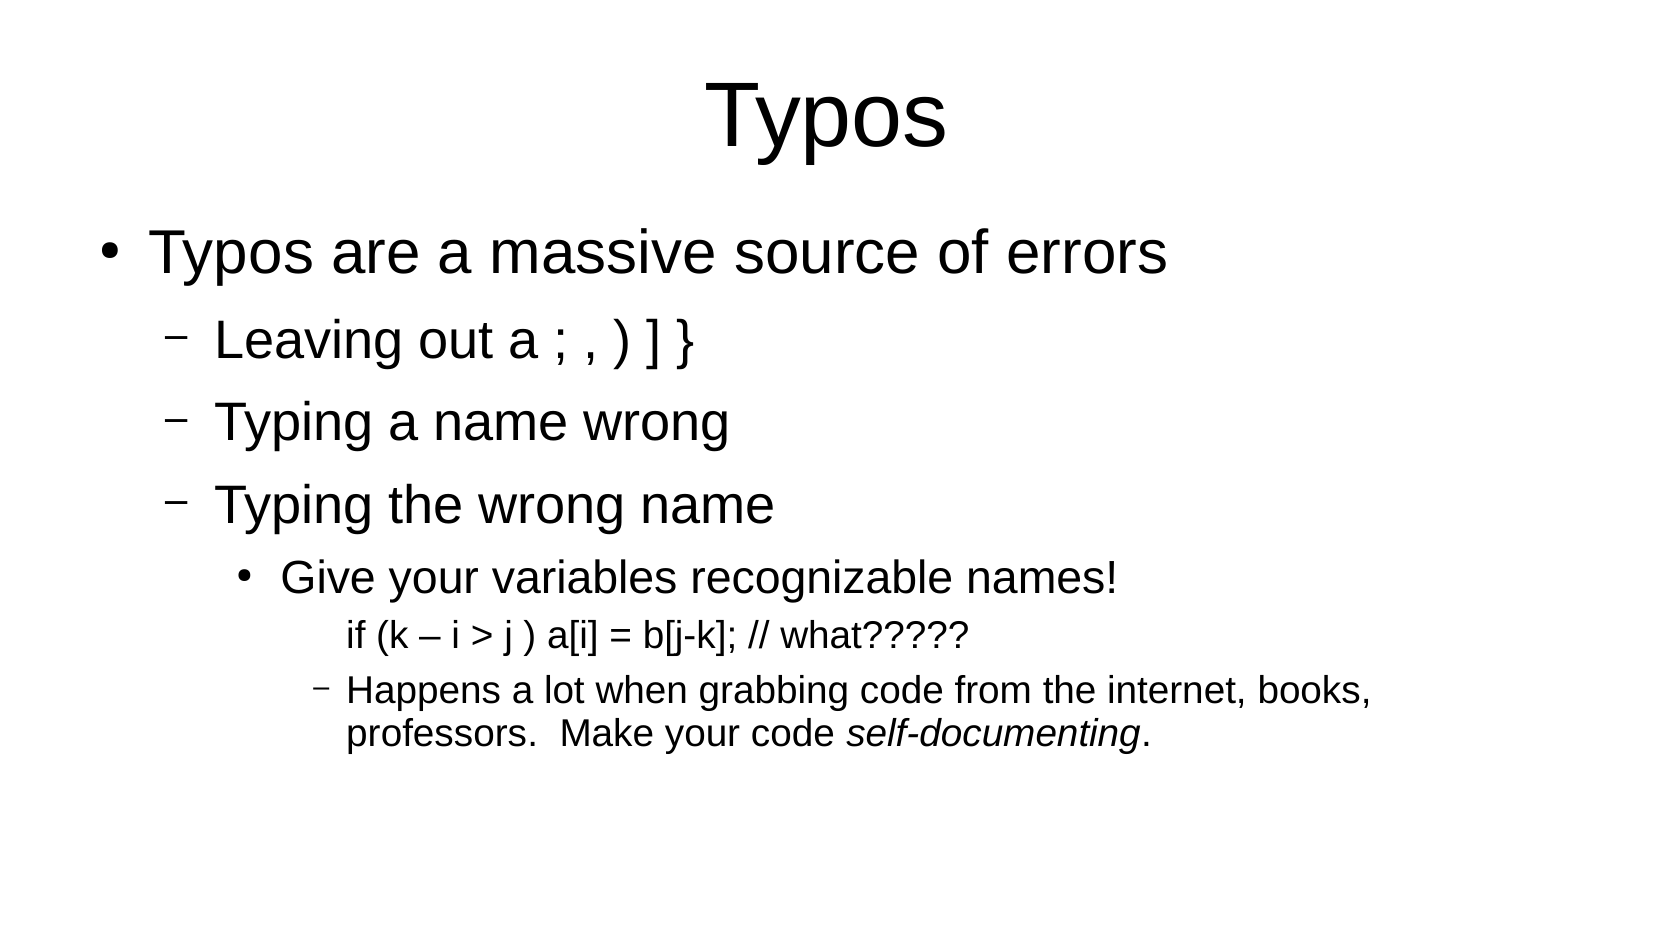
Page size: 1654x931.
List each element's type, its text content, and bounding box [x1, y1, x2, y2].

title Typos [82, 37, 1571, 193]
list Typos are a massive source of errors Leaving out a ; , ) ] } Typing a name wrong Typing the wrong name Give your variables recognizable names! if (k – i > j ) a[i] = b[j-k]; // what????? Happens a lot when grabbing code from the internet, books, professors. Make your code self-documenting. [82, 217, 1571, 758]
